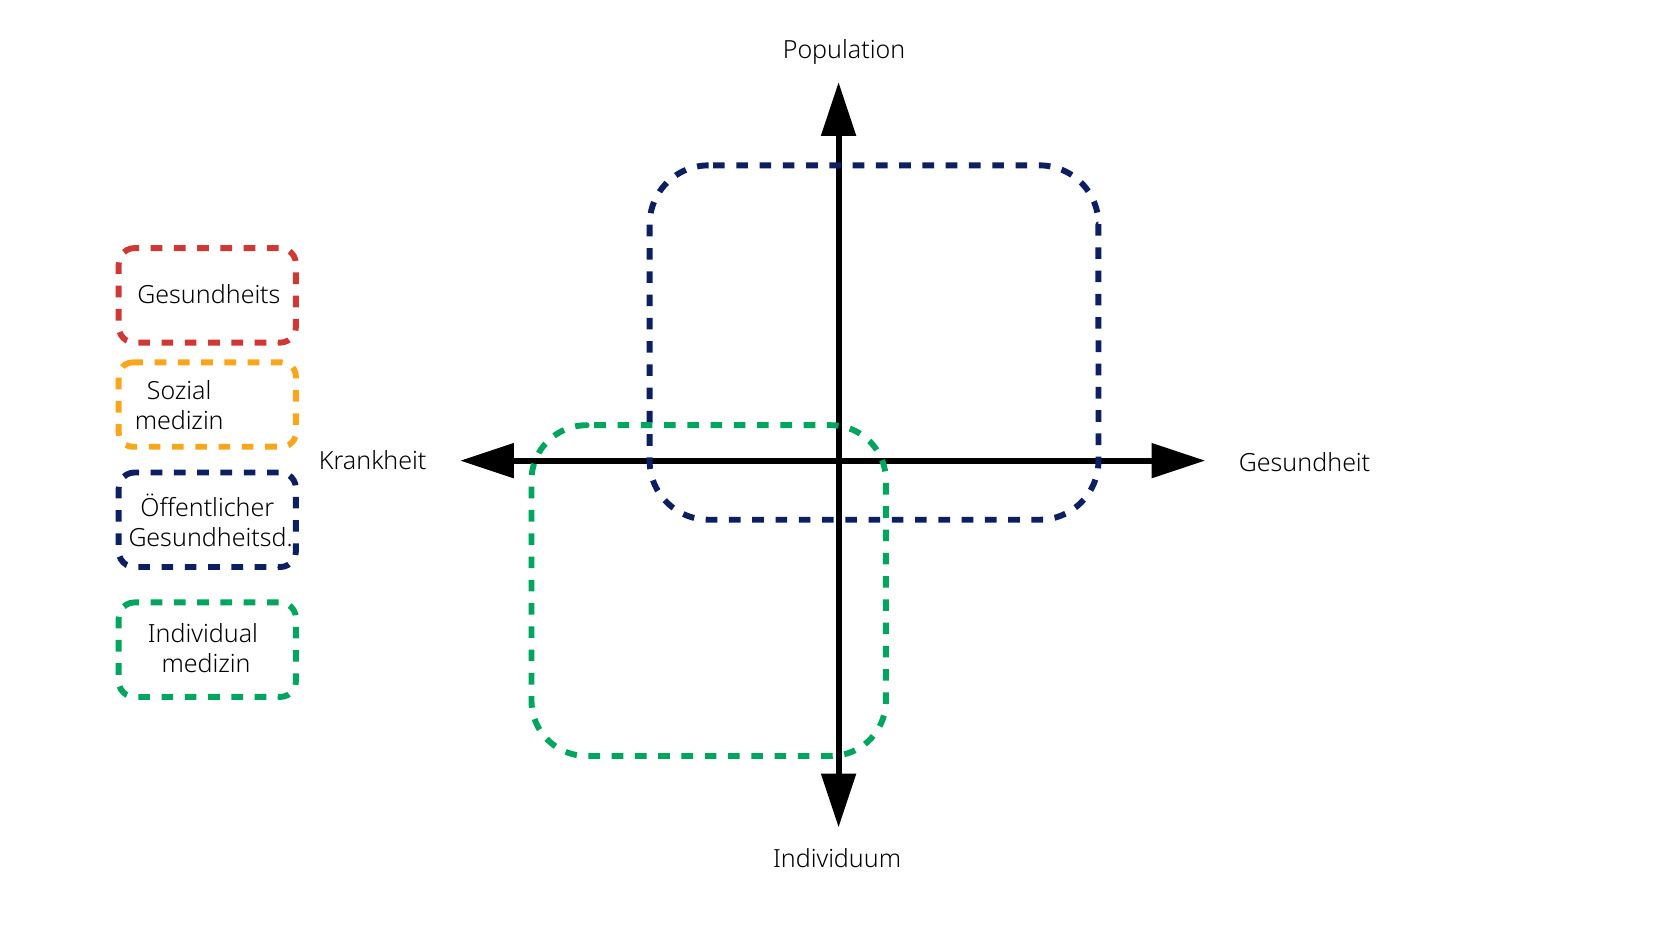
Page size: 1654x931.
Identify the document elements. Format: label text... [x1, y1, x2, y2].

text_box Gesundheits [122, 271, 296, 347]
text_box Öffentlicher Gesundheitsd. [113, 484, 308, 560]
text_box Gesundheit [1224, 439, 1386, 485]
text_box Krankheit [304, 437, 442, 482]
text_box Individuum [758, 835, 917, 880]
text_box Population [768, 26, 921, 71]
text_box Sozial medizin [119, 367, 239, 443]
text_box Individual medizin [133, 610, 280, 686]
